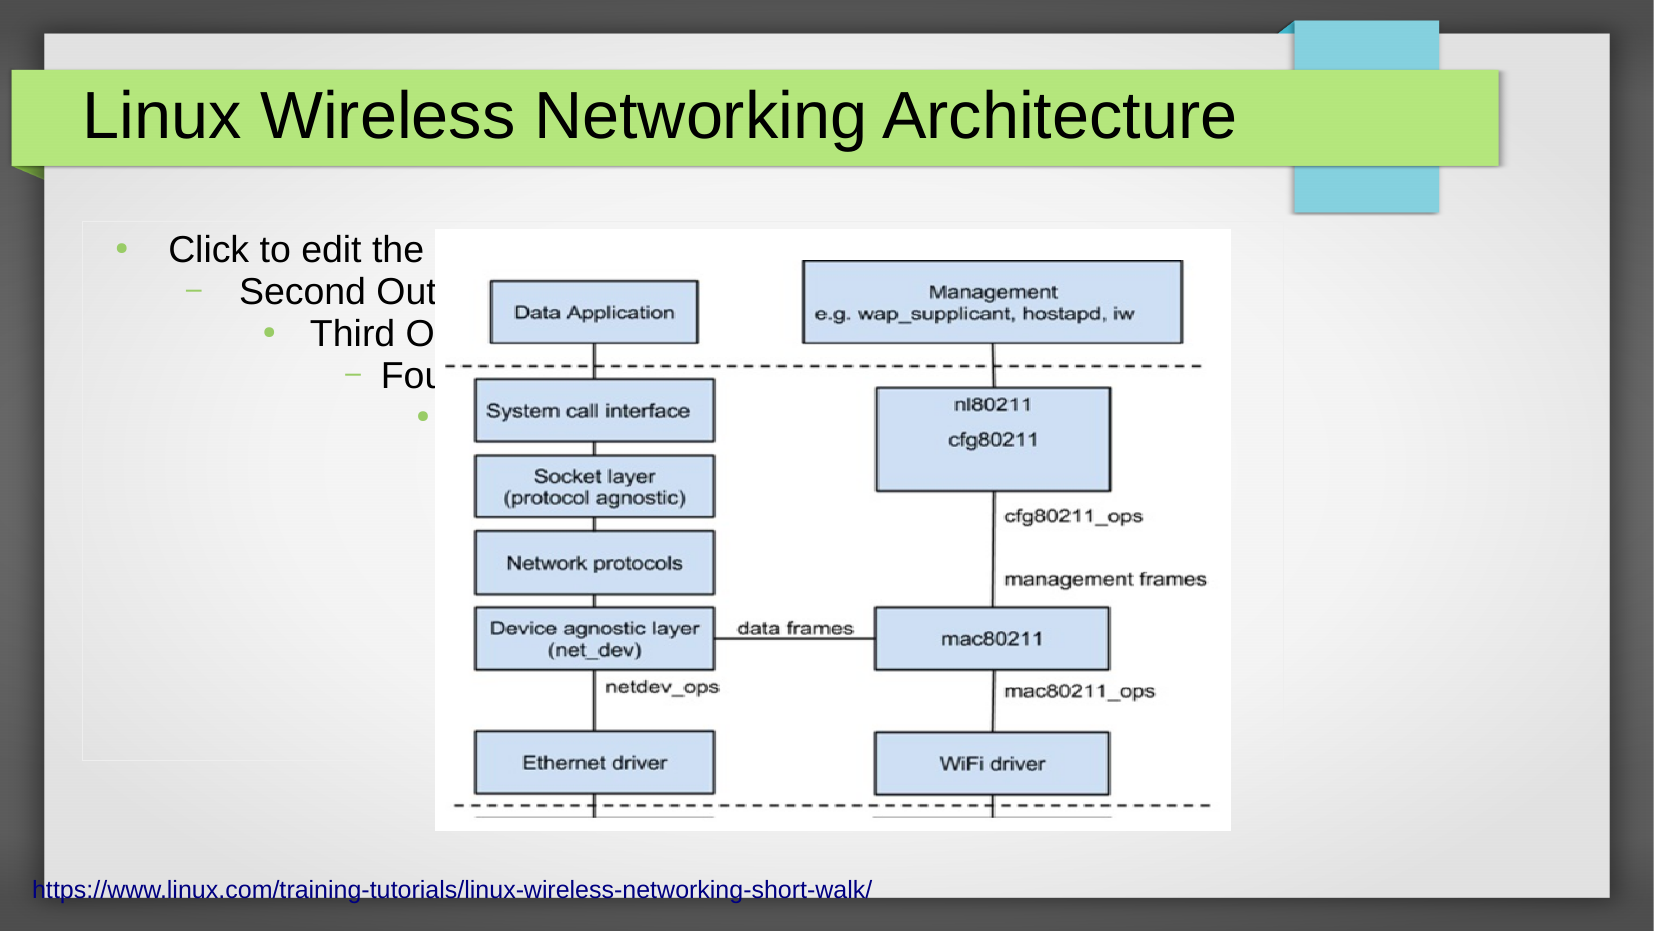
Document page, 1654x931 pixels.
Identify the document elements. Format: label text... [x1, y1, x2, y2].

title Linux Wireless Networking Architecture [82, 70, 1264, 160]
text_box https://www.linux.com/training-tutorials/linux-wireless-networking-short-walk/ [17, 868, 1036, 912]
picture [0, 0, 1654, 931]
